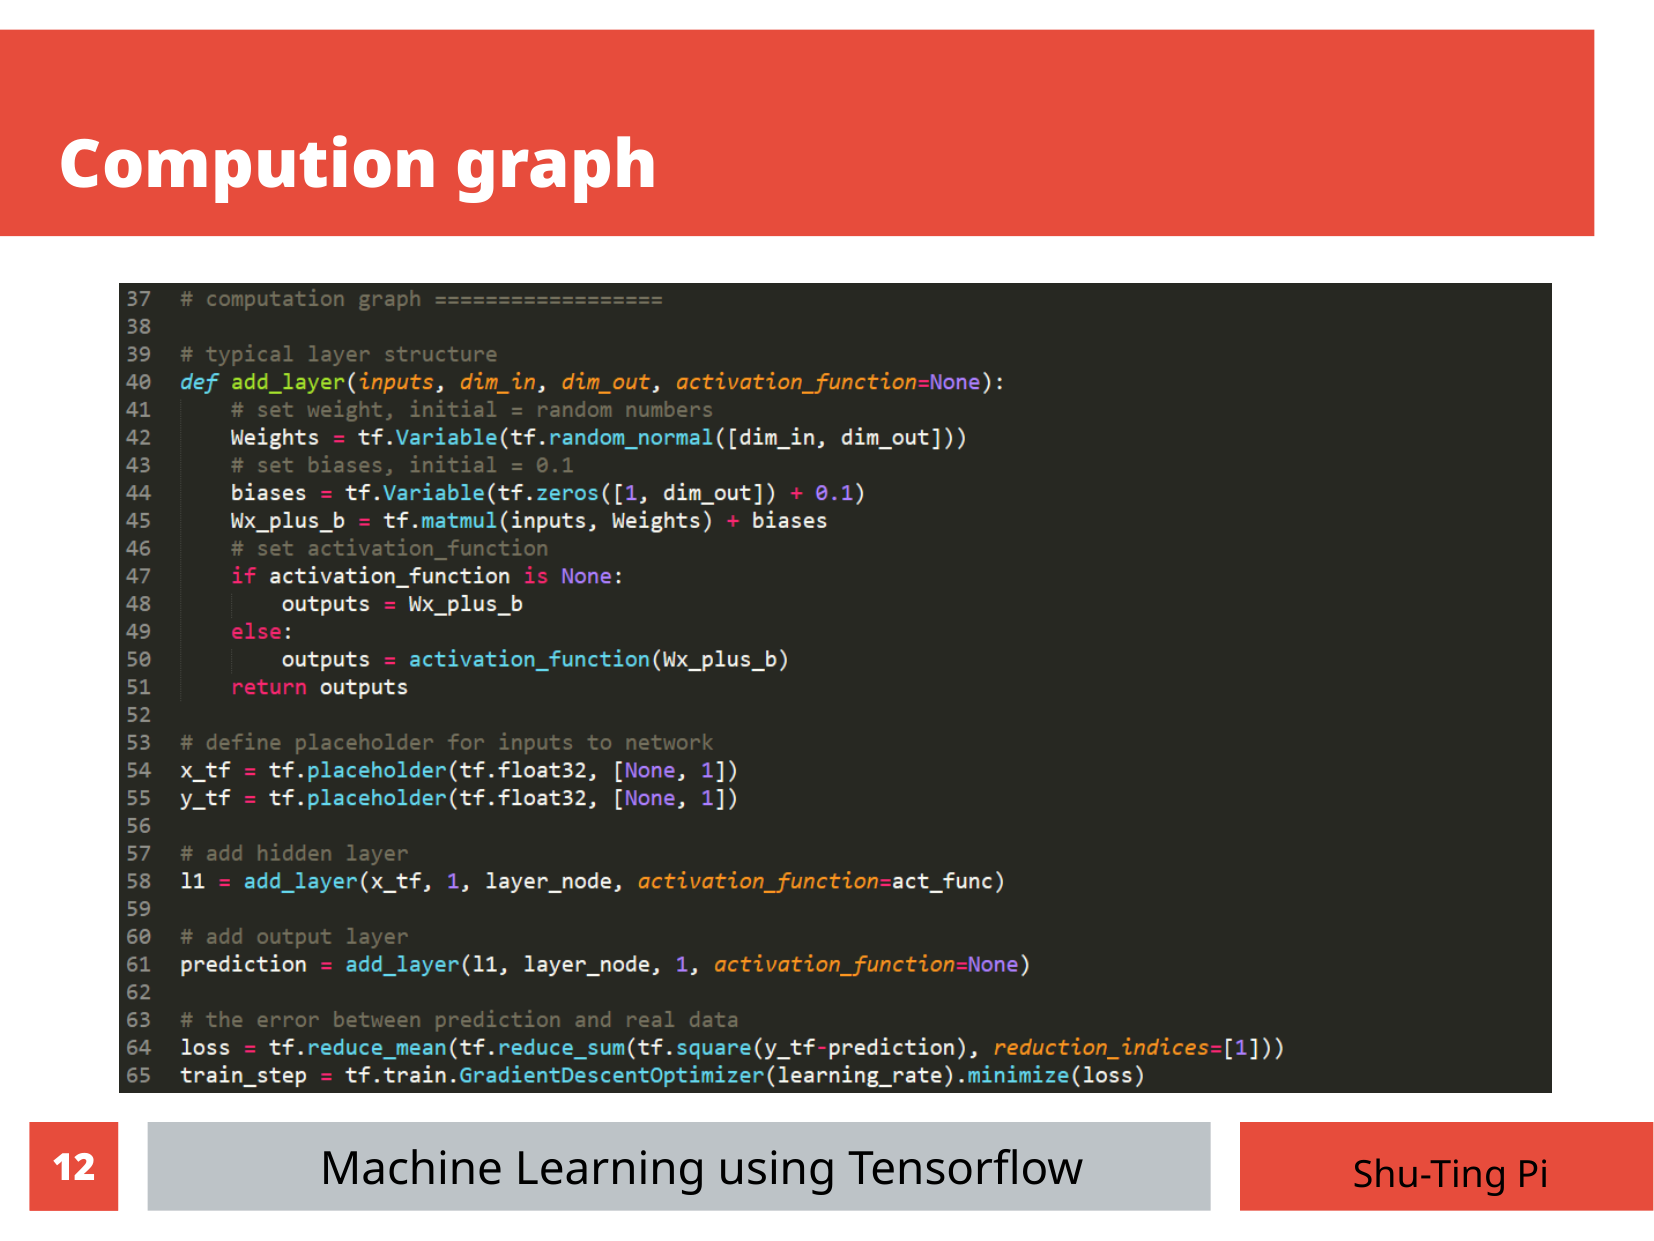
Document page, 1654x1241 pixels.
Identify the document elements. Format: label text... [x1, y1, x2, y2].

title Compution graph [59, 59, 1595, 207]
text_box Shu-Ting Pi [1338, 1140, 1573, 1203]
picture [119, 283, 1552, 1093]
text_box Machine Learning using Tensorflow [305, 1128, 1191, 1241]
